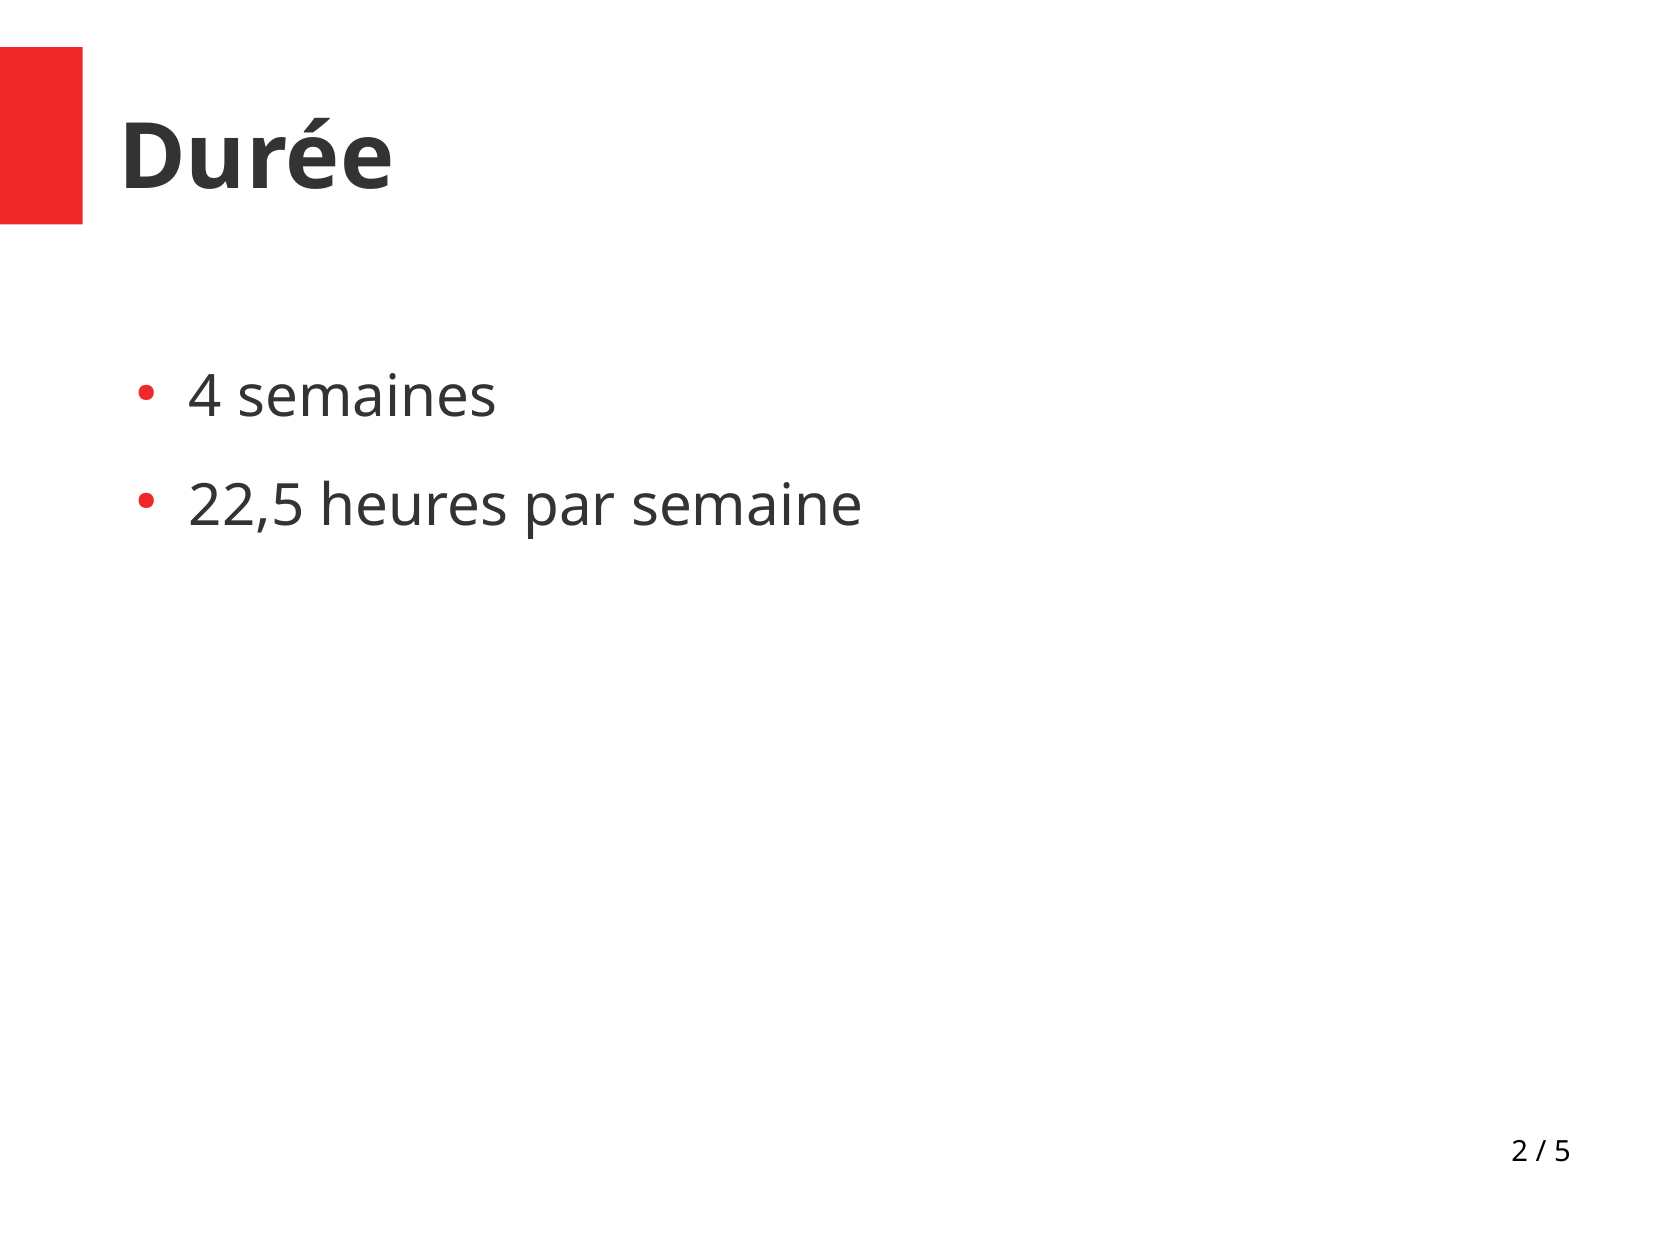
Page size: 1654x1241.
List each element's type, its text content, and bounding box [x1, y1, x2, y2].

list 4 semaines 22,5 heures par semaine [118, 354, 1536, 1074]
title Durée [118, 49, 1571, 257]
